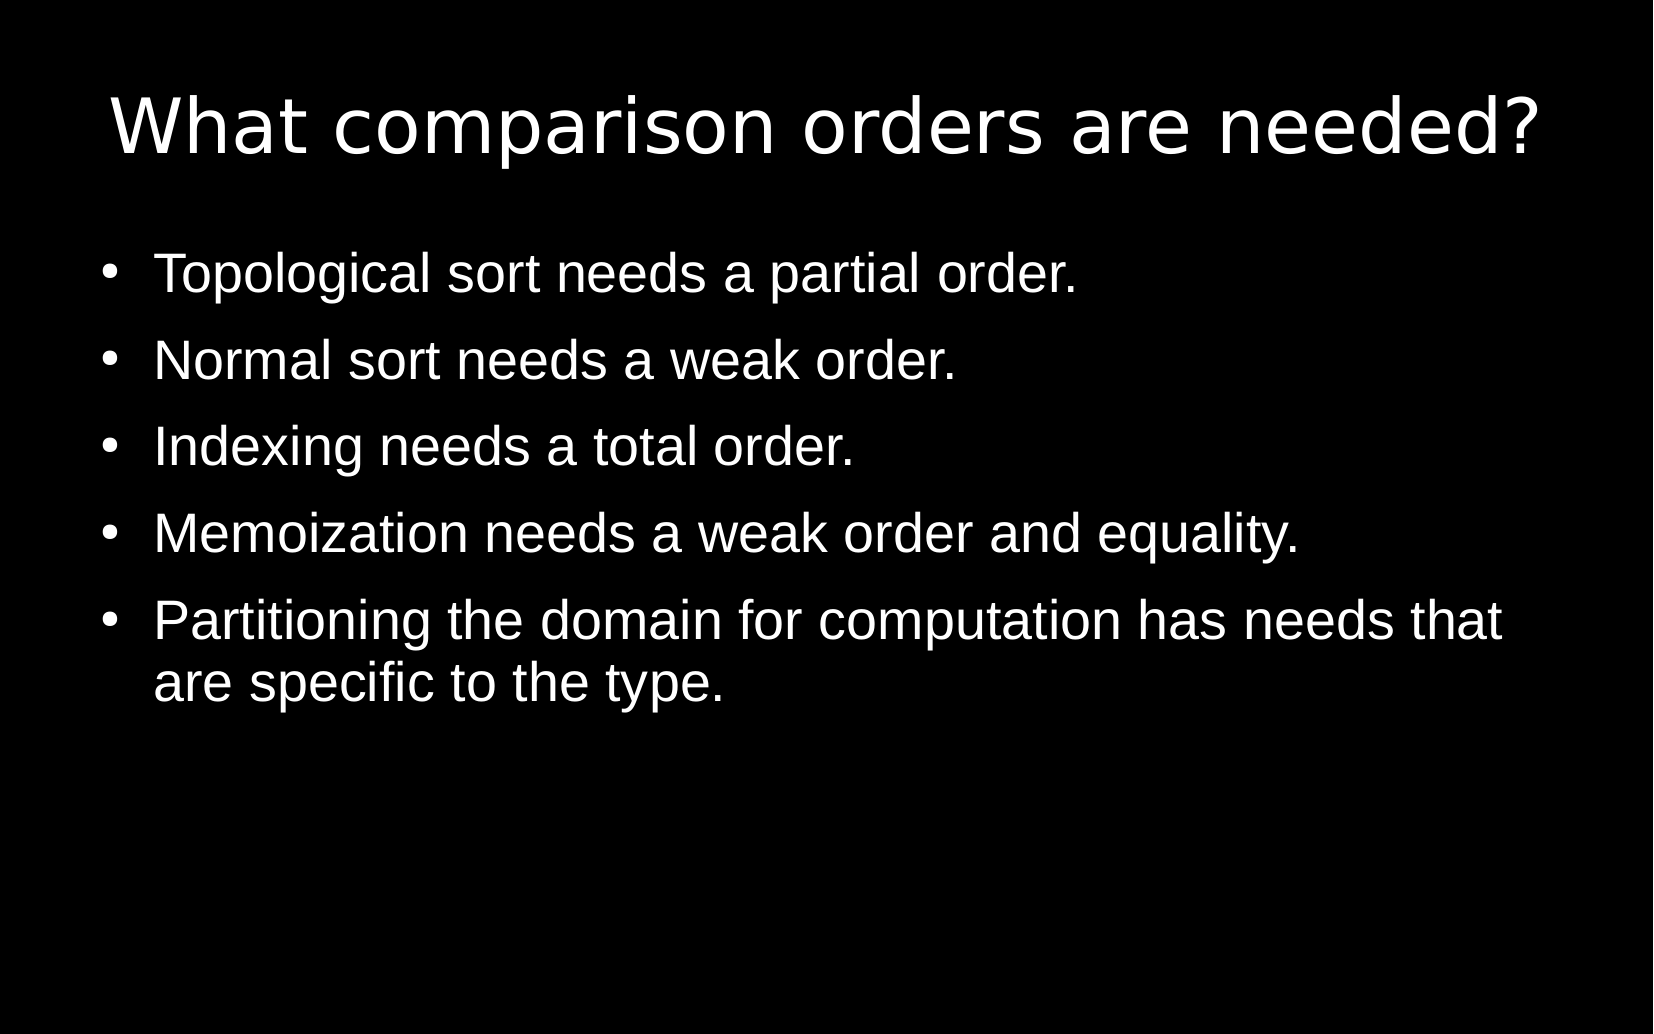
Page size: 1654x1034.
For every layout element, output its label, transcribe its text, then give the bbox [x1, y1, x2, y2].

title What comparison orders are needed? [82, 41, 1571, 214]
list Topological sort needs a partial order. Normal sort needs a weak order. Indexing needs a total order. Memoization needs a weak order and equality. Partitioning the domain for computation has needs that are specific to the type. [82, 241, 1571, 842]
